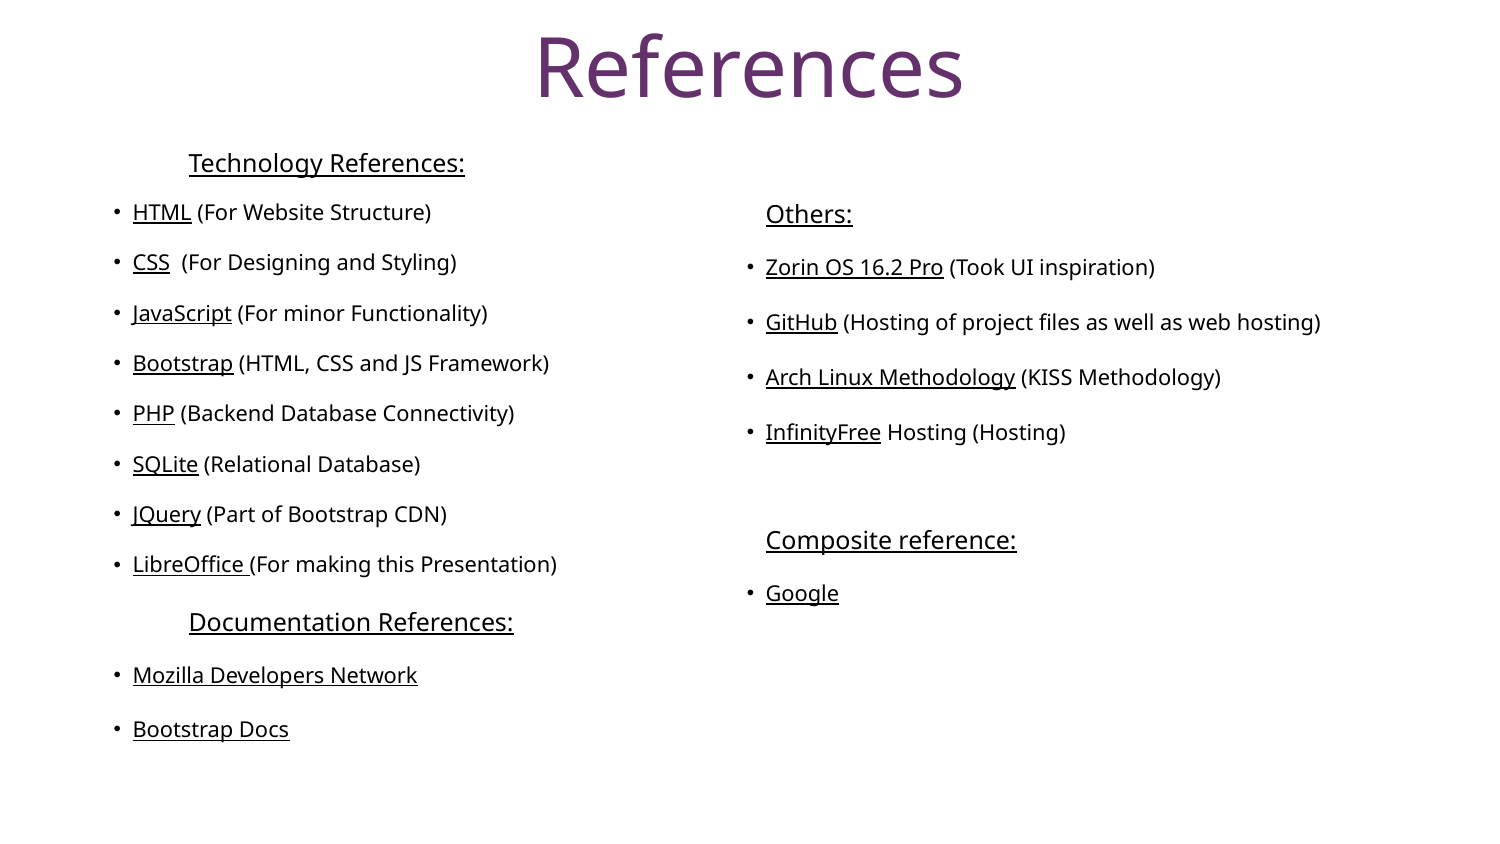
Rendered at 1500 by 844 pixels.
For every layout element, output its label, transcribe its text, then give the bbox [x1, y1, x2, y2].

list Technology References: HTML (For Website Structure) CSS (For Designing and Styling) JavaScript (For minor Functionality) Bootstrap (HTML, CSS and JS Framework) PHP (Backend Database Connectivity) SQLite (Relational Database) JQuery (Part of Bootstrap CDN) LibreOffice (For making this Presentation) Documentation References: Mozilla Developers Network Bootstrap Docs Others: Zorin OS 16.2 Pro (Took UI inspiration) GitHub (Hosting of project files as well as web hosting) Arch Linux Methodology (KISS Methodology) InfinityFree Hosting (Hosting) Composite reference: Google [113, 128, 1381, 782]
title References [116, 25, 1384, 104]
